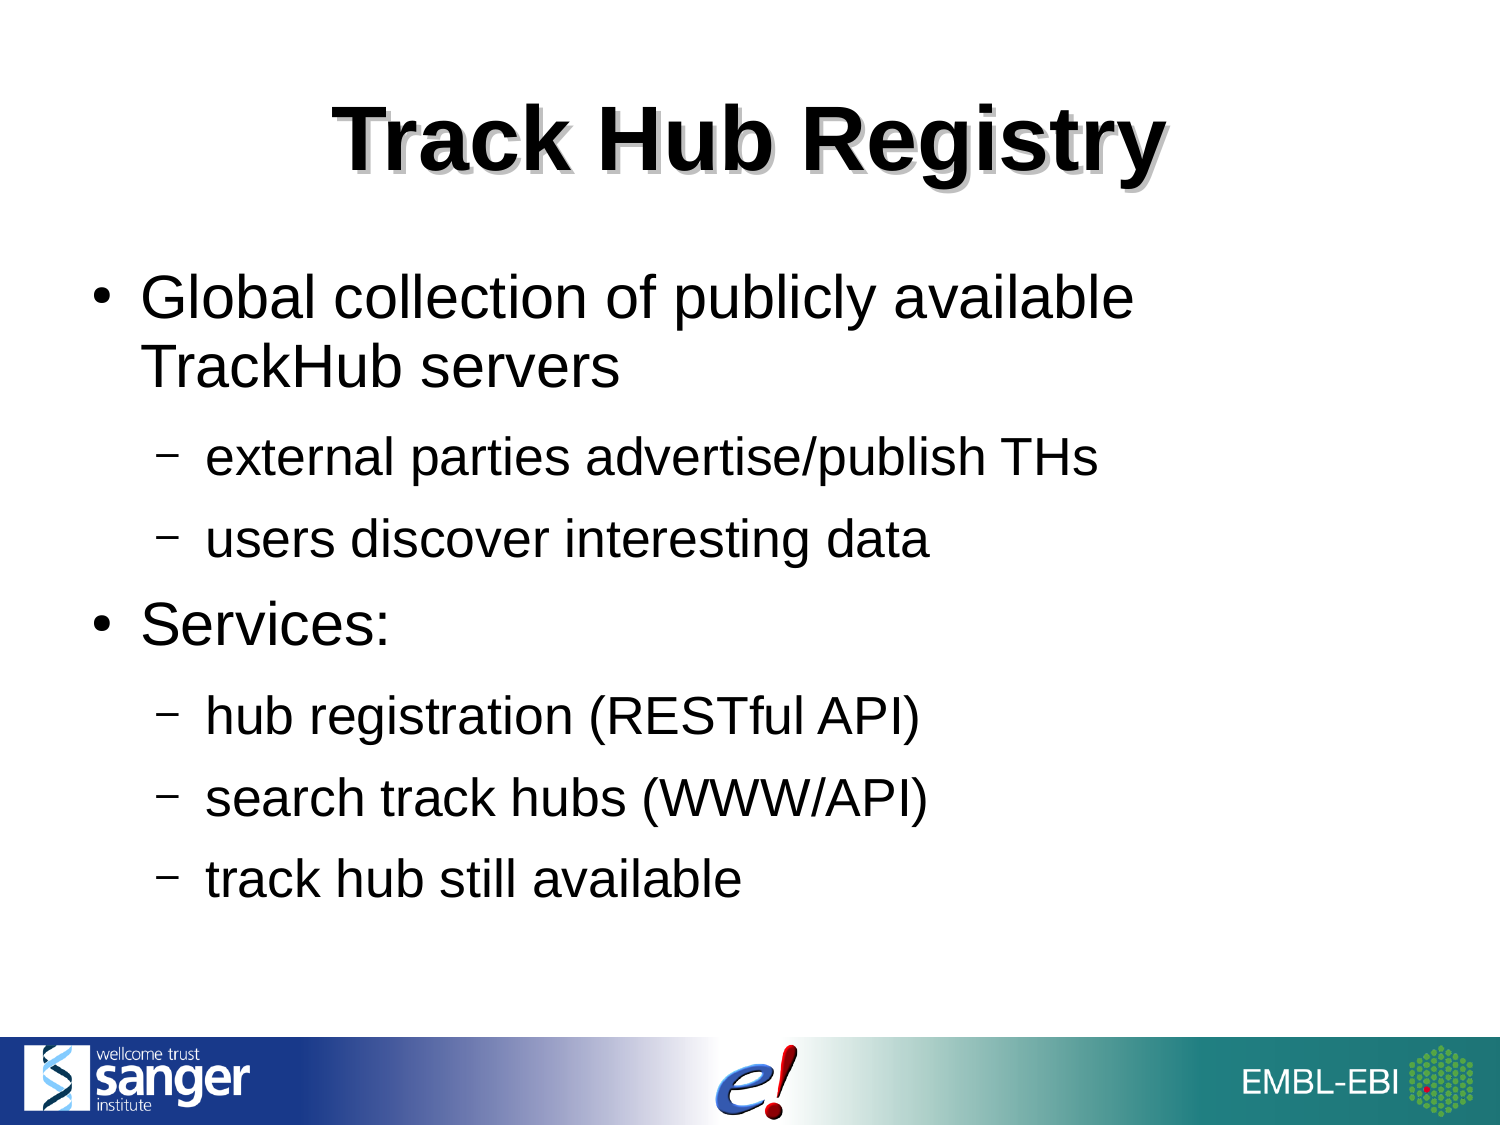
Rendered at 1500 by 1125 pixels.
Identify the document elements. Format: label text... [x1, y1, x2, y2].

picture [0, 1037, 1500, 1125]
title Track Hub Registry [75, 44, 1425, 233]
list Global collection of publicly available TrackHub servers external parties advertise/publish THs users discover interesting data Services: hub registration (RESTful API) search track hubs (WWW/API) track hub still available [75, 263, 1395, 916]
